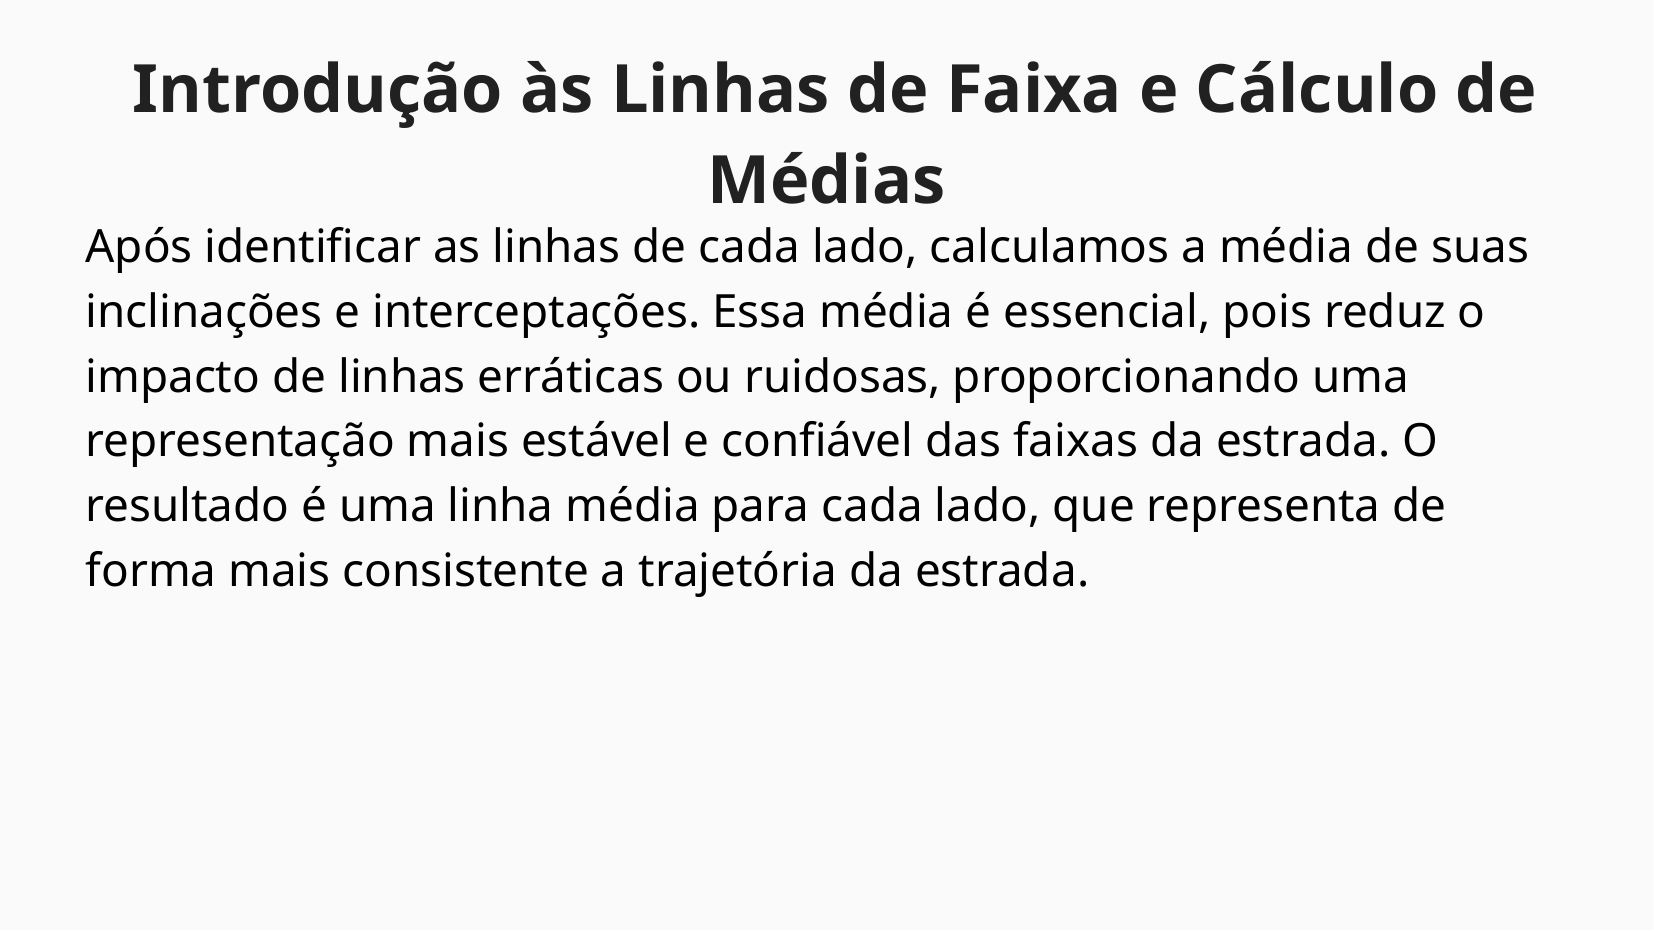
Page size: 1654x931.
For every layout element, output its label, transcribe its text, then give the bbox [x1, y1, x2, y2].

title Introdução às Linhas de Faixa e Cálculo de Médias [82, 41, 1571, 210]
text_box Após identificar as linhas de cada lado, calculamos a média de suas inclinações e interceptações. Essa média é essencial, pois reduz o impacto de linhas erráticas ou ruidosas, proporcionando uma representação mais estável e confiável das faixas da estrada. O resultado é uma linha média para cada lado, que representa de forma mais consistente a trajetória da estrada. [85, 210, 1574, 829]
